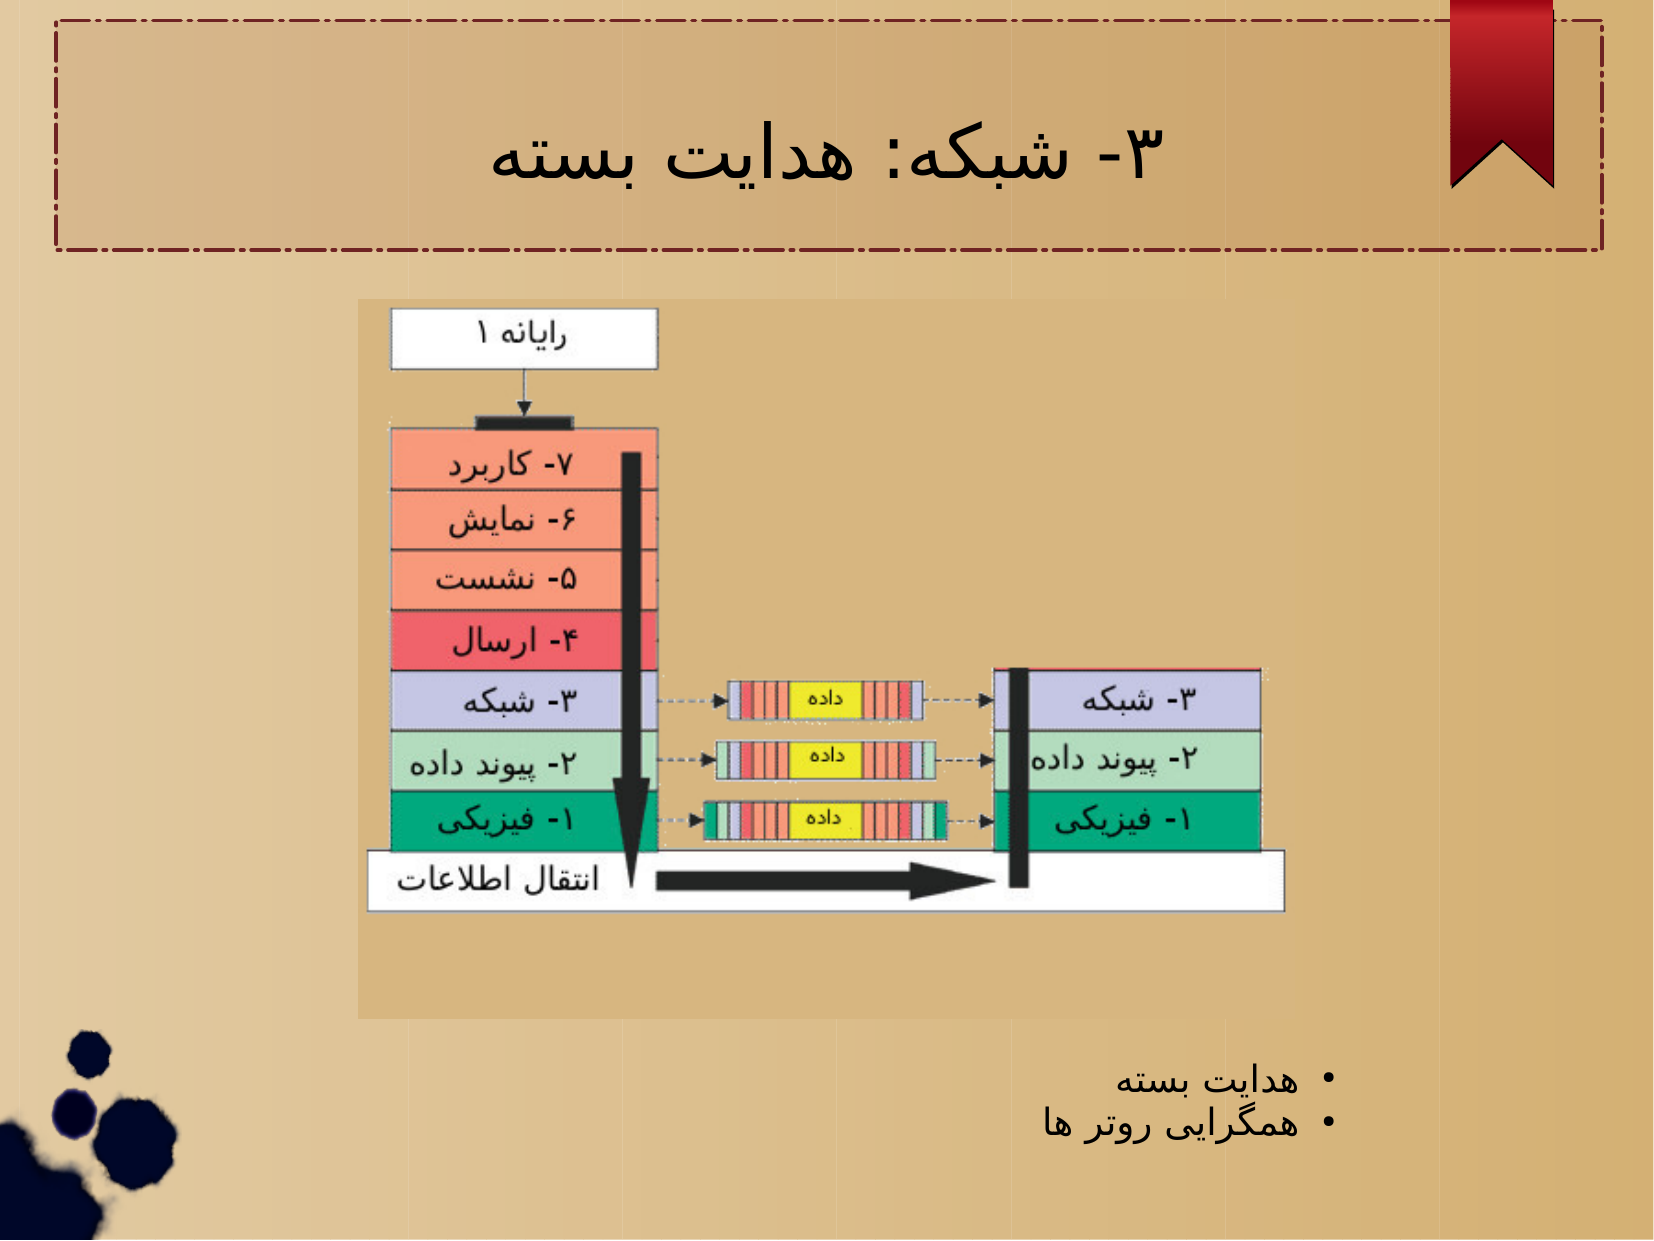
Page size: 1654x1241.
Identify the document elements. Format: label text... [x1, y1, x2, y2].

text_box هدایت بسته همگرایی روتر ها [300, 1050, 1351, 1152]
title ۳- شبکه: هدایت بسته [82, 49, 1571, 257]
picture [358, 299, 1295, 1019]
